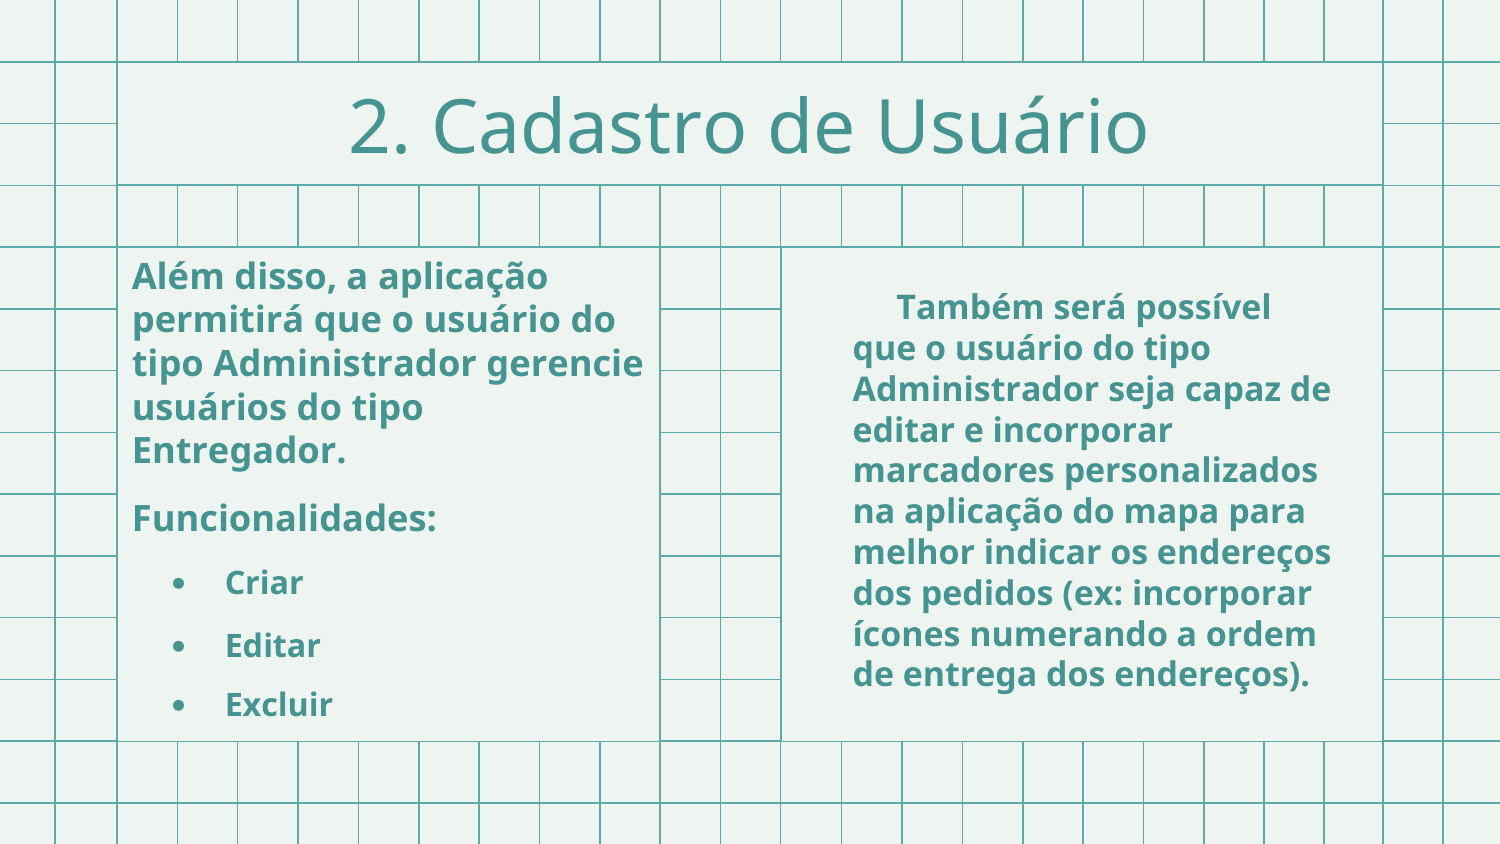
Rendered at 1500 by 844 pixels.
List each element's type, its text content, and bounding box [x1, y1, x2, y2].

list Além disso, a aplicação permitirá que o usuário do tipo Administrador gerencie usuários do tipo Entregador. Funcionalidades: Criar Editar Excluir [117, 247, 660, 742]
title 2. Cadastro de Usuário [117, 61, 1383, 186]
list Também será possível que o usuário do tipo Administrador seja capaz de editar e incorporar marcadores personalizados na aplicação do mapa para melhor indicar os endereços dos pedidos (ex: incorporar ícones numerando a ordem de entrega dos endereços). [781, 247, 1383, 742]
